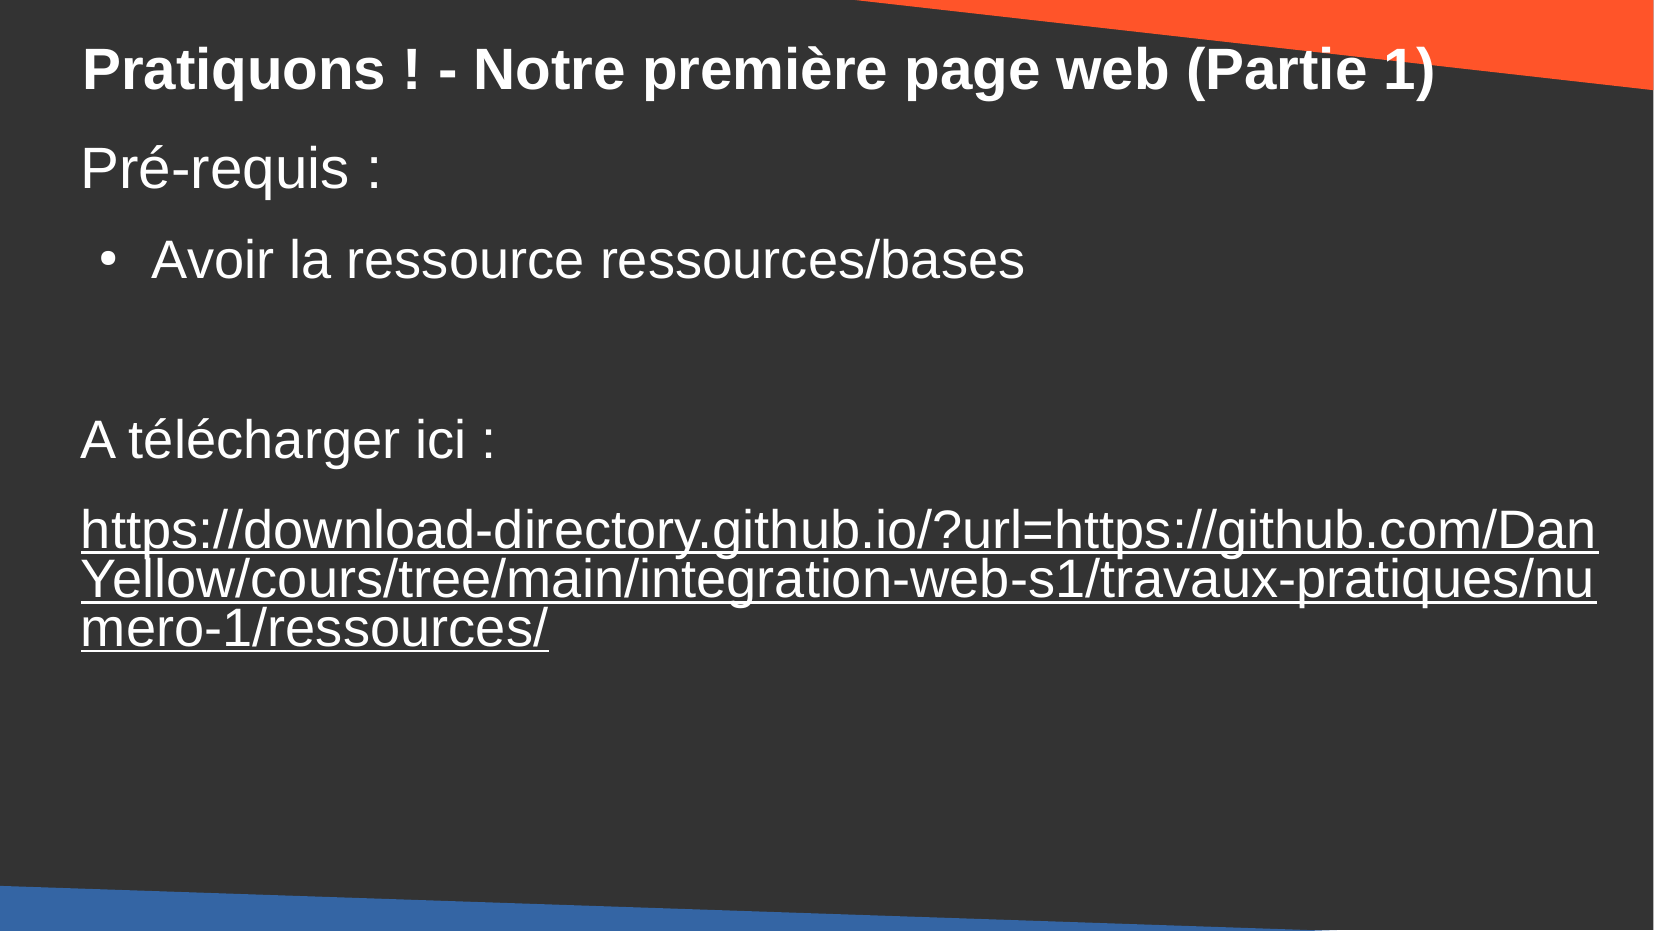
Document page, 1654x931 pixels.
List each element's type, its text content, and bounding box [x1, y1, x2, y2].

title Pratiquons ! - Notre première page web (Partie 1) [82, 37, 1571, 114]
list Pré-requis : Avoir la ressource ressources/bases A télécharger ici : https://download-directory.github.io/?url=https://github.com/DanYellow/cours/tree/main/integration-web-s1/travaux-pratiques/numero-1/ressources/ [80, 135, 1620, 721]
text_box [0, 885, 1337, 931]
text_box [854, 0, 1654, 91]
